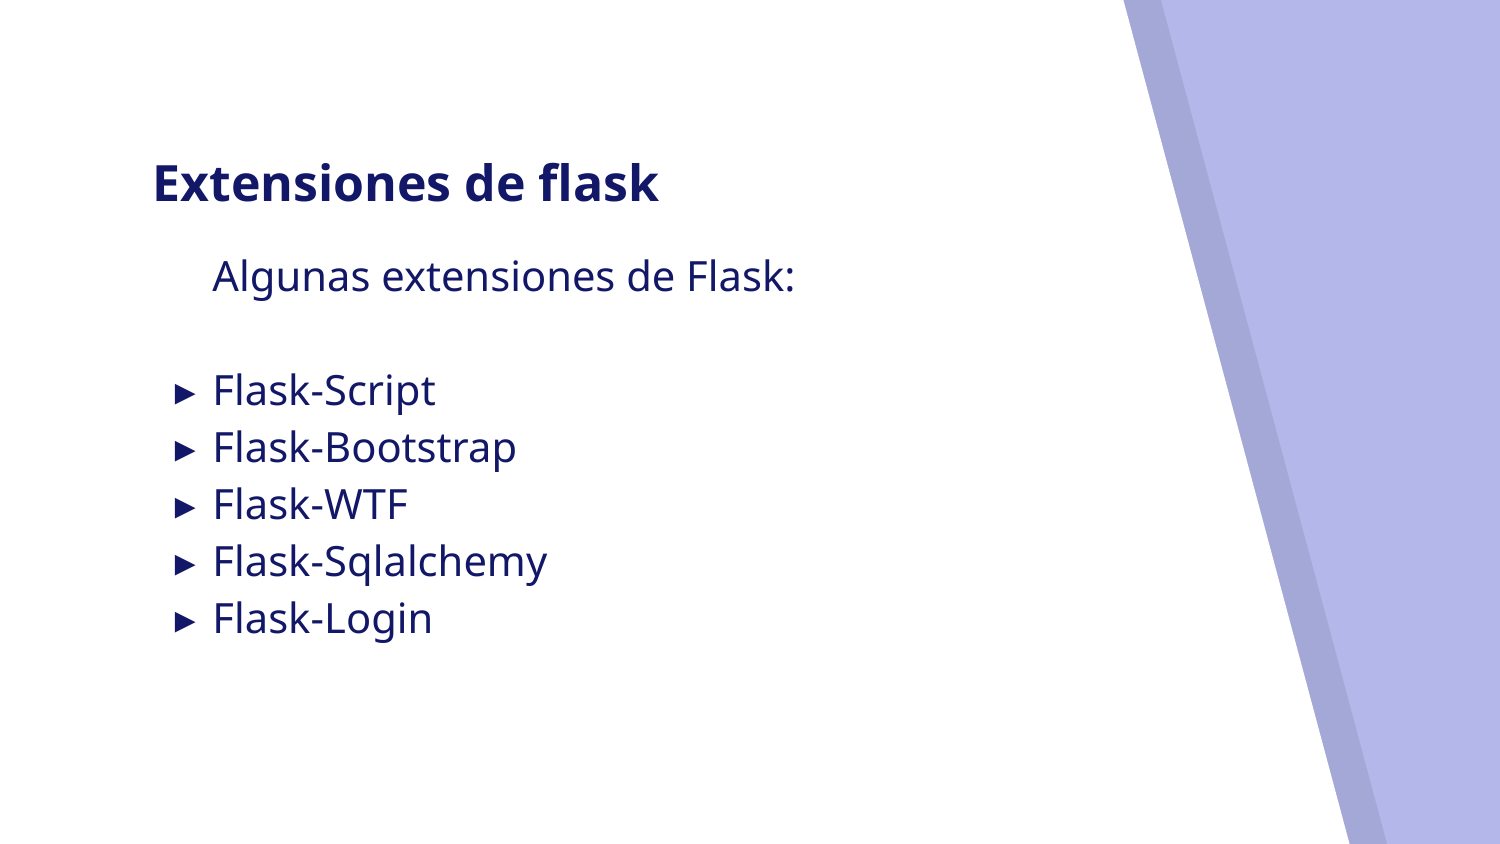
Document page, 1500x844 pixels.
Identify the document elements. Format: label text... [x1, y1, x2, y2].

list Algunas extensiones de Flask: Flask-Script Flask-Bootstrap Flask-WTF Flask-Sqlalchemy Flask-Login [137, 246, 1011, 732]
title Extensiones de flask [137, 146, 1011, 227]
